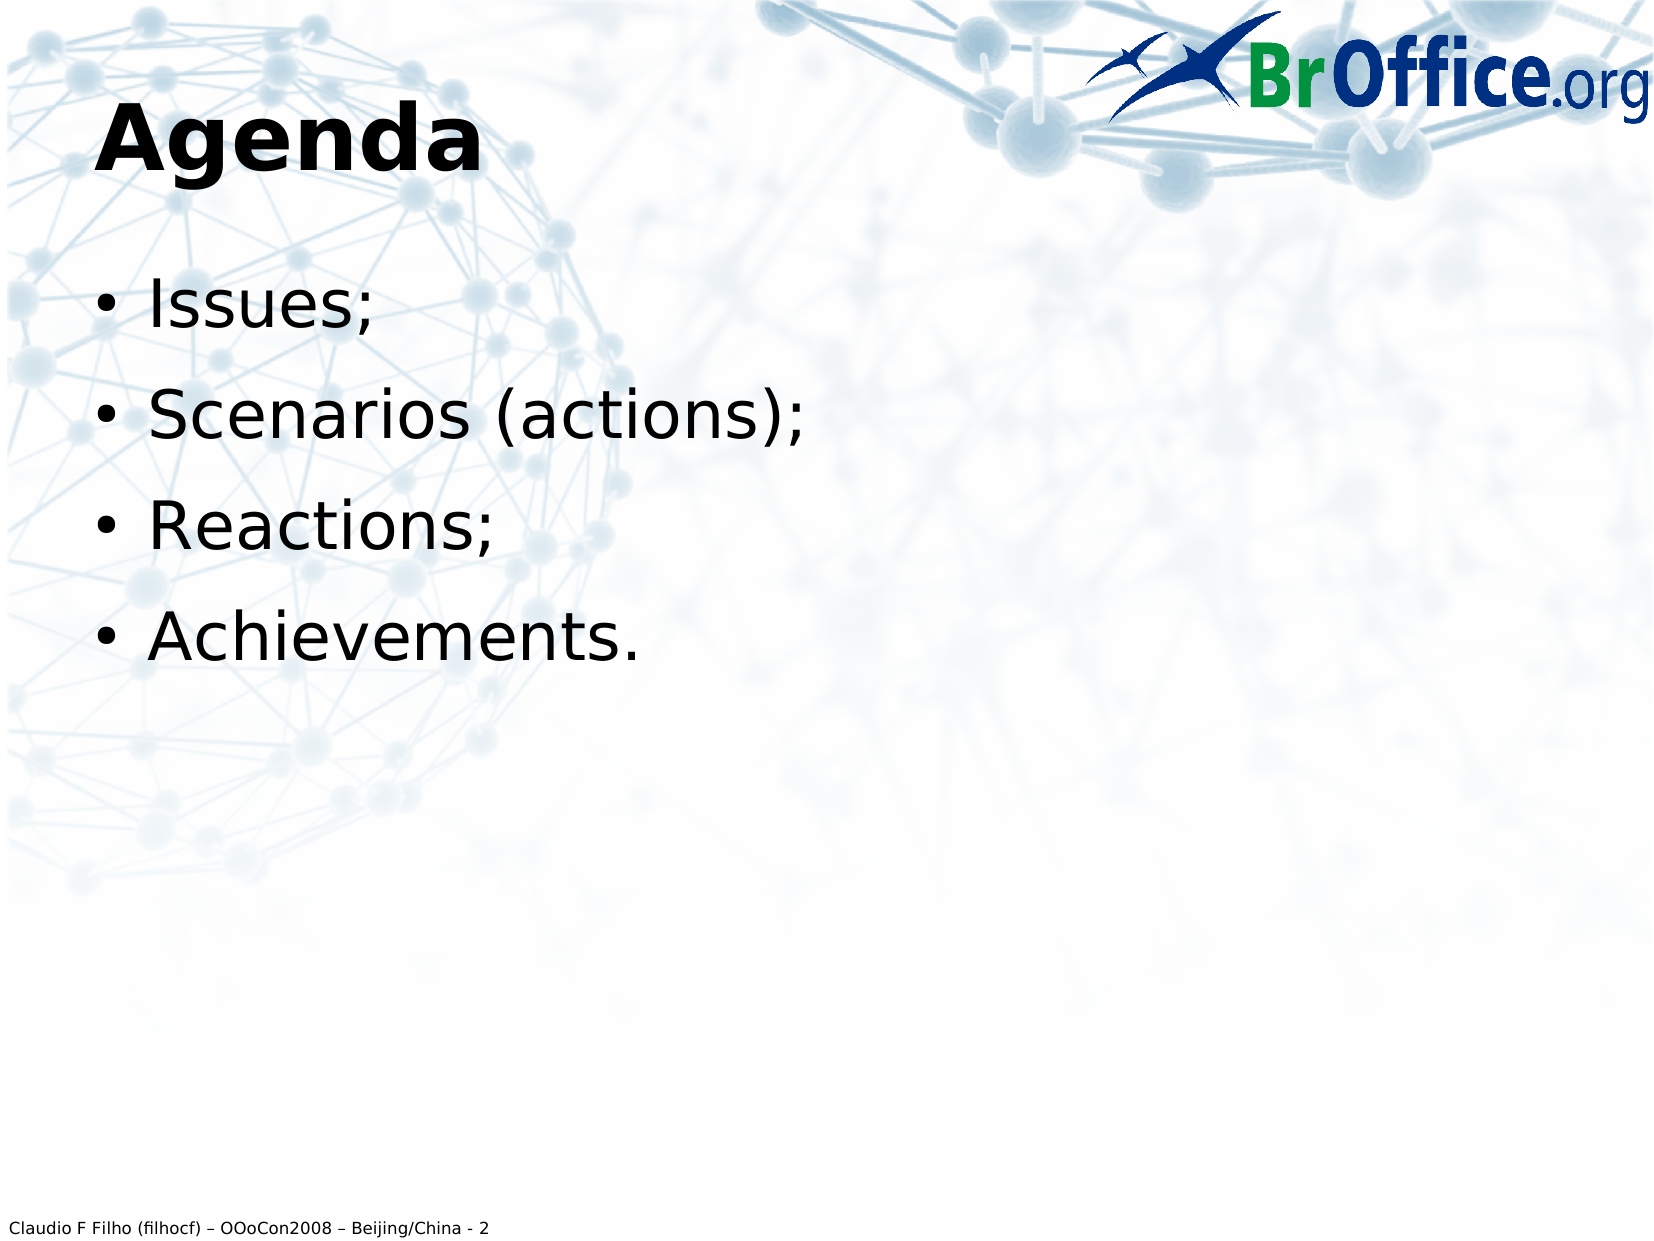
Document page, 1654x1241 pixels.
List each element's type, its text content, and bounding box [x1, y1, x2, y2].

list Issues; Scenarios (actions); Reactions; Achievements. [76, 265, 1625, 1143]
title Agenda [94, 42, 1093, 235]
picture [7, 0, 1654, 1241]
